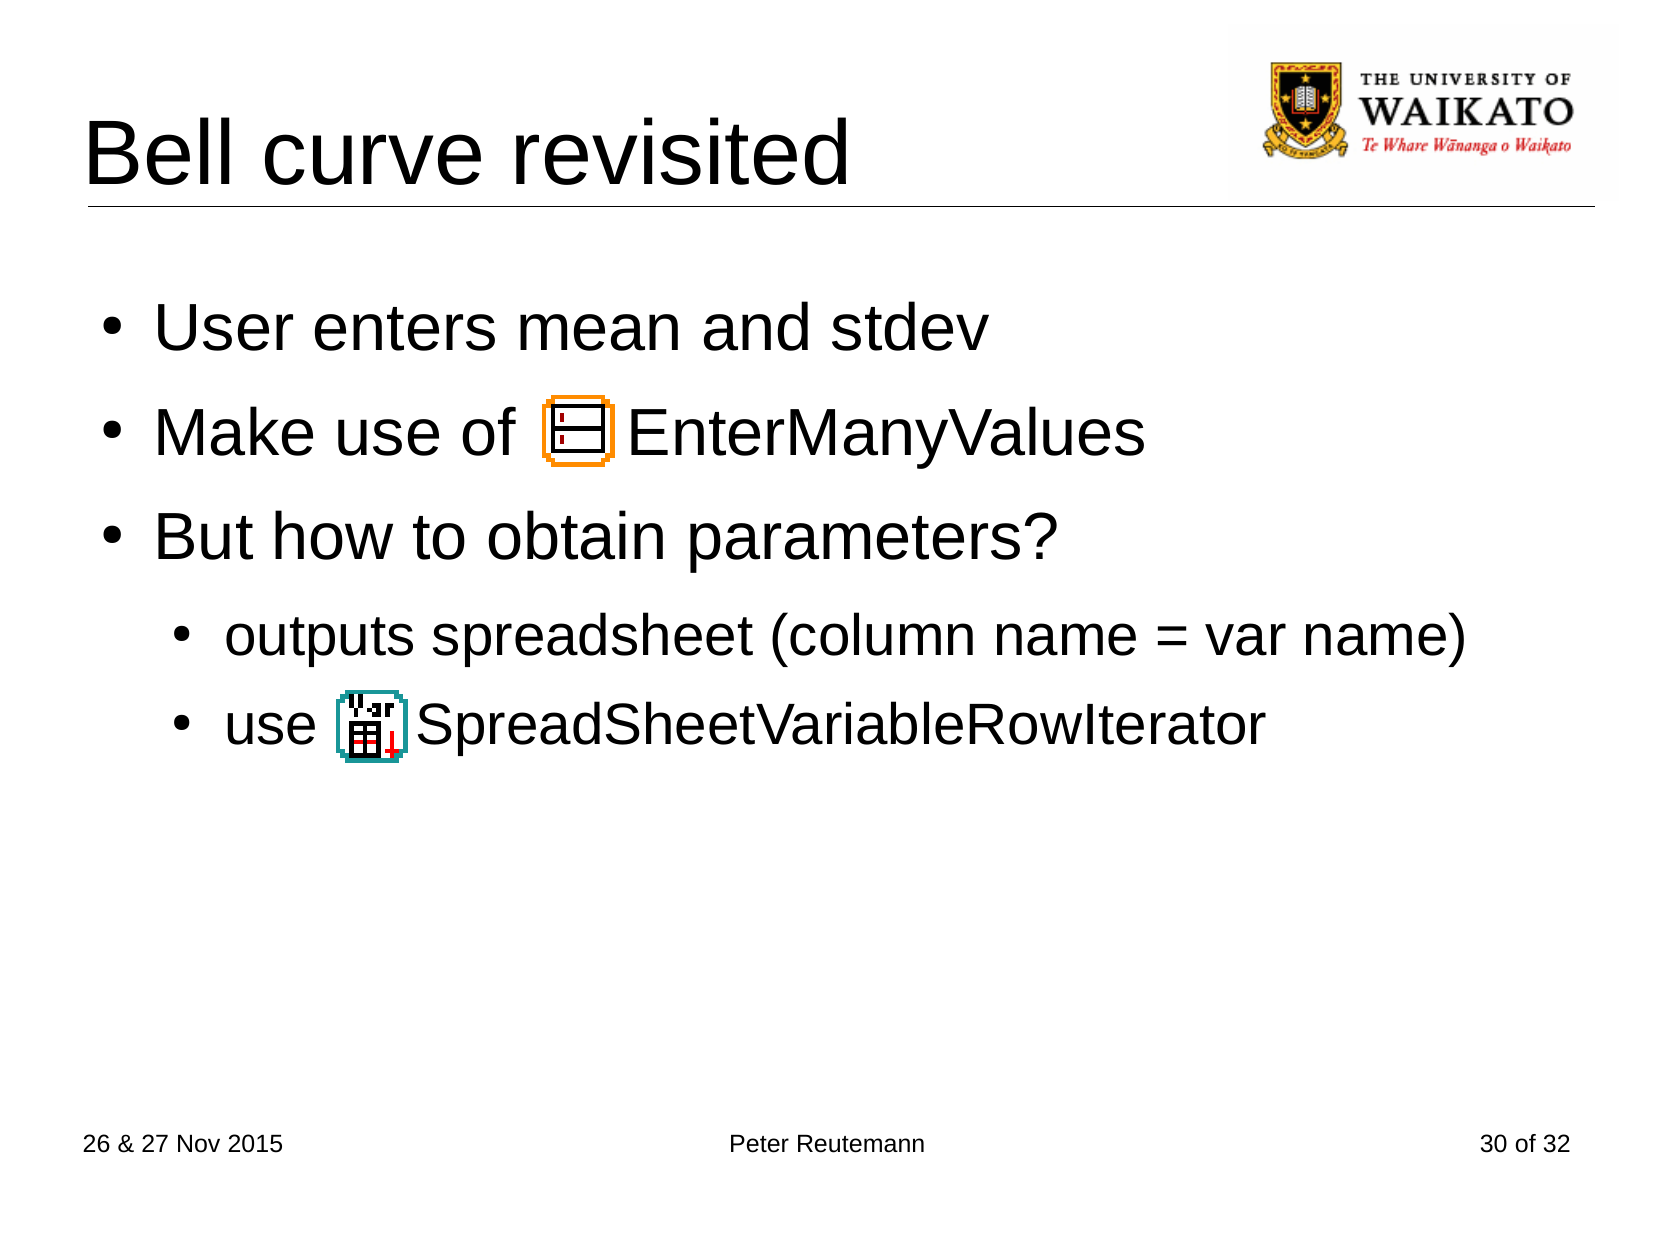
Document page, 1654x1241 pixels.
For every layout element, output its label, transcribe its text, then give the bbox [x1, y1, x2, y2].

picture [1228, 24, 1619, 201]
picture [542, 395, 615, 467]
list User enters mean and stdev Make use of EnterManyValues But how to obtain parameters? outputs spreadsheet (column name = var name) use SpreadSheetVariableRowIterator [82, 290, 1571, 1010]
picture [336, 690, 408, 763]
title Bell curve revisited [82, 49, 1571, 257]
